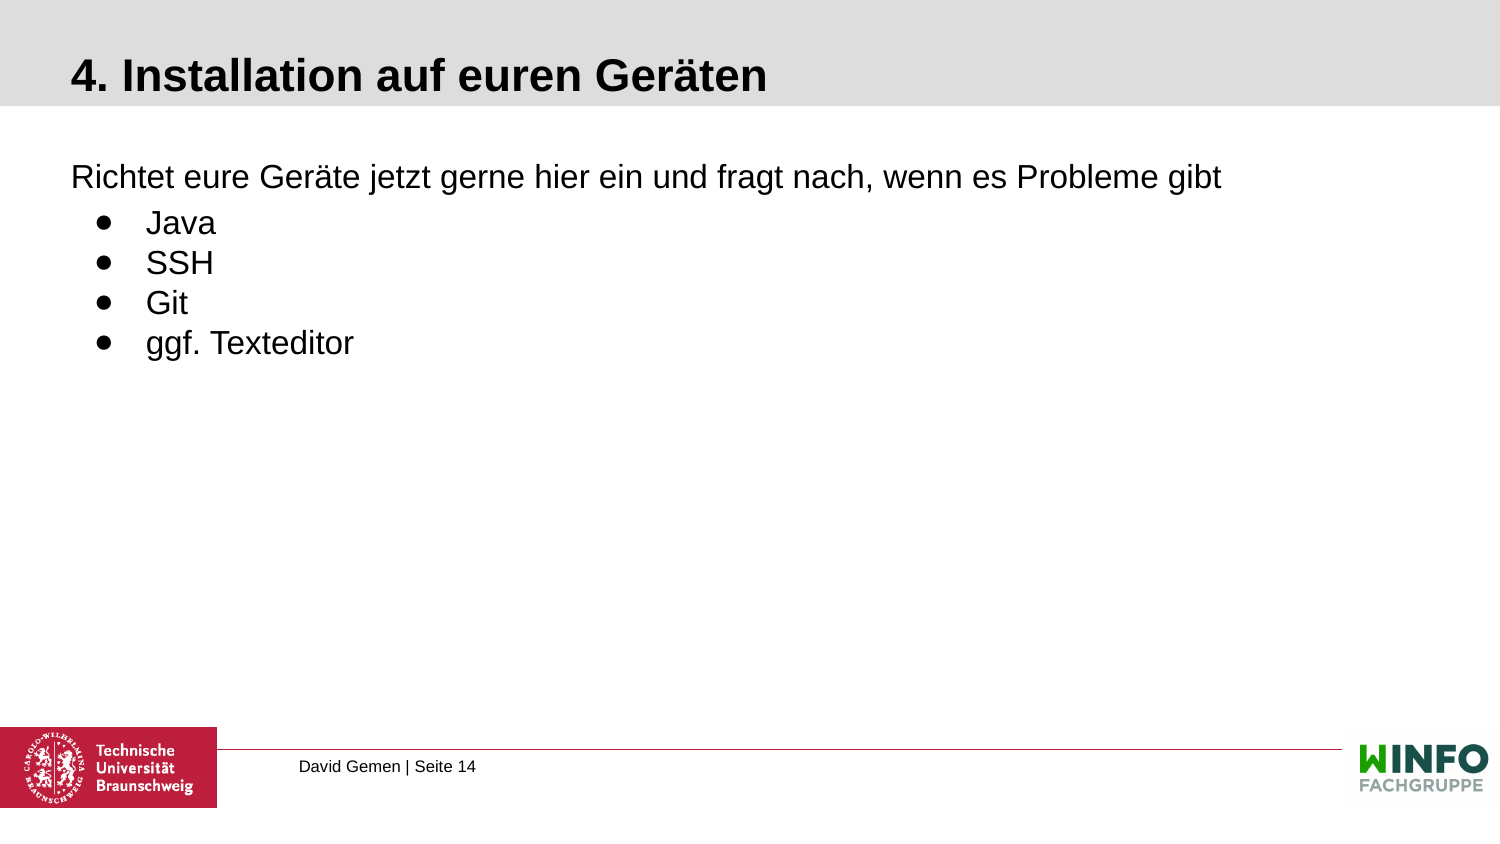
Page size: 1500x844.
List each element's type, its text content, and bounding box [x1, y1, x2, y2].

title 4. Installation auf euren Geräten [70, 13, 1445, 101]
list Richtet eure Geräte jetzt gerne hier ein und fragt nach, wenn es Probleme gibt Java SSH Git ggf. Texteditor [70, 155, 1445, 709]
picture [1342, 727, 1500, 808]
picture [0, 727, 217, 808]
